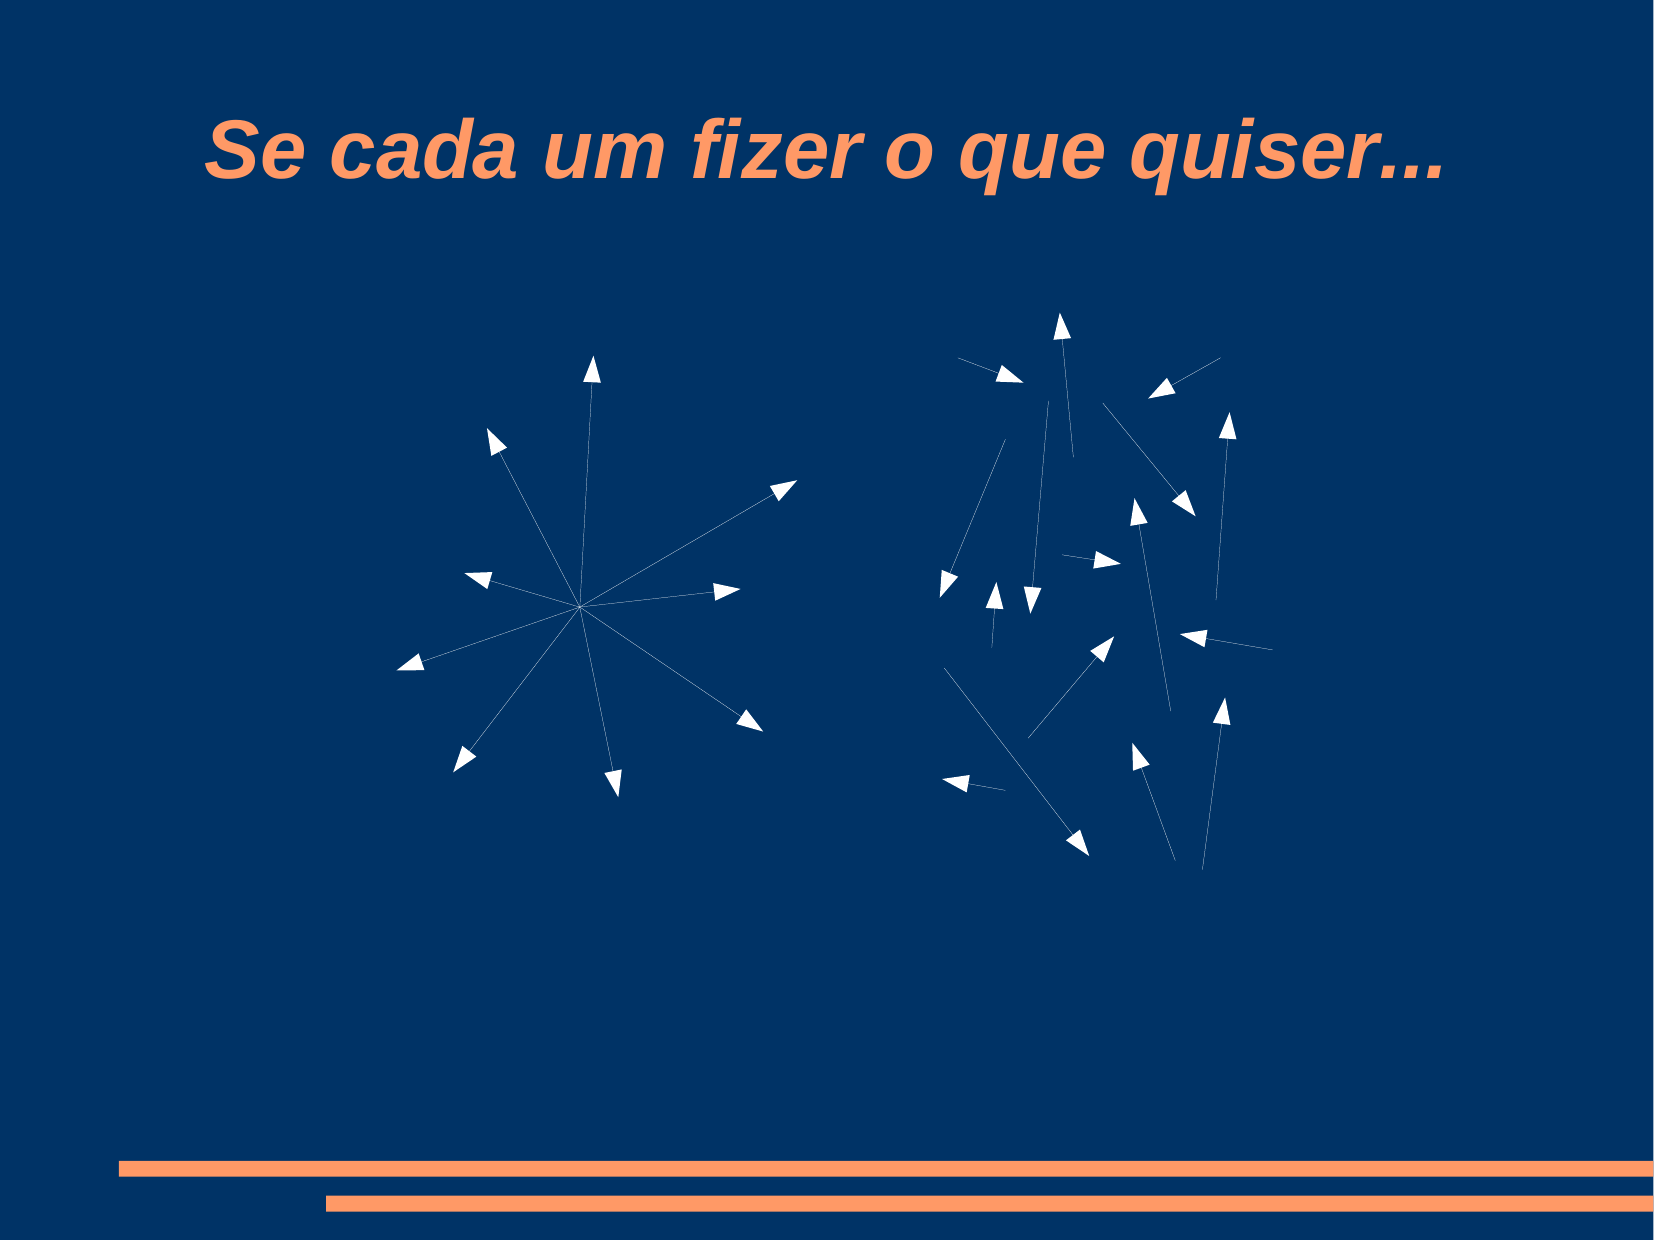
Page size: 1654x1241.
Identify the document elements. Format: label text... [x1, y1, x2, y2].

title Se cada um fizer o que quiser... [121, 46, 1534, 254]
